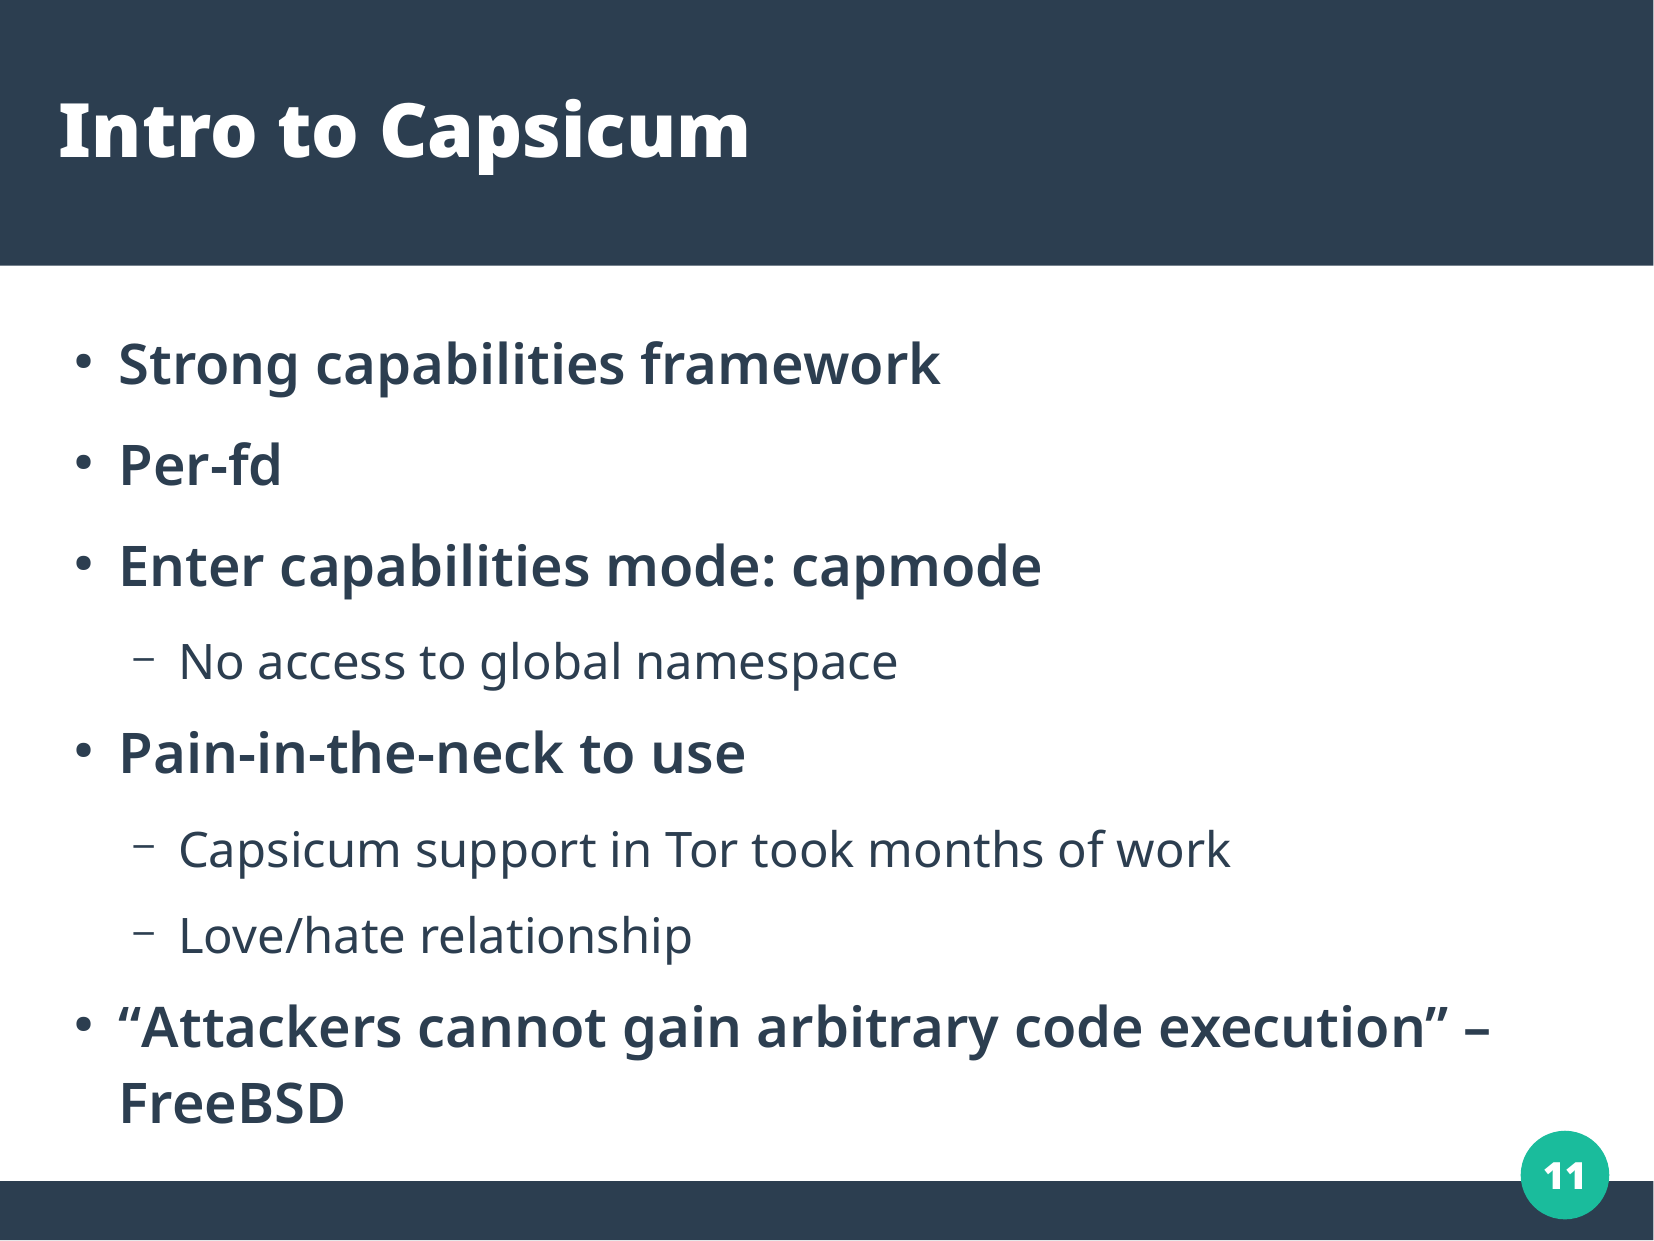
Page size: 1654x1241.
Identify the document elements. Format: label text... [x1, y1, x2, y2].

title Intro to Capsicum [59, 49, 1595, 207]
list Strong capabilities framework Per-fd Enter capabilities mode: capmode No access to global namespace Pain-in-the-neck to use Capsicum support in Tor took months of work Love/hate relationship “Attackers cannot gain arbitrary code execution” – FreeBSD [59, 324, 1595, 1152]
